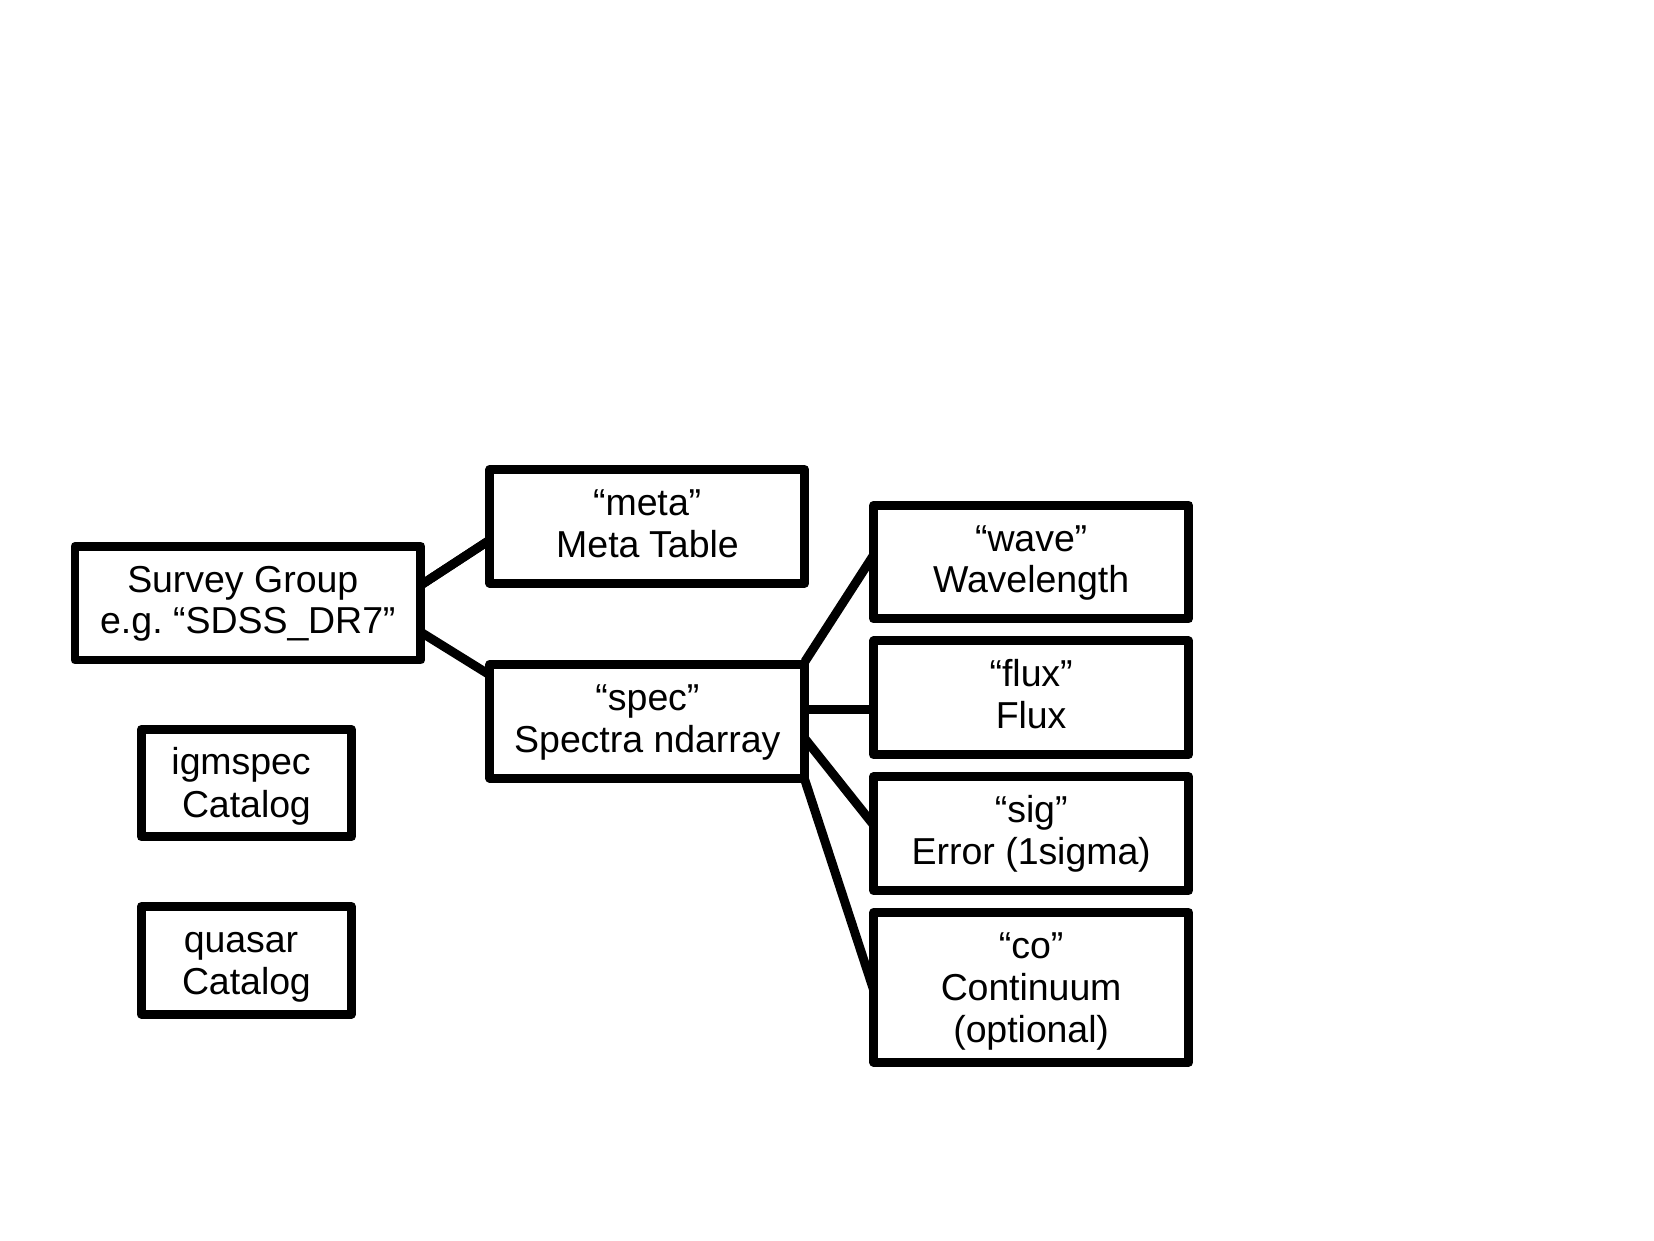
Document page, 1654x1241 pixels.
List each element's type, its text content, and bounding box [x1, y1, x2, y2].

text_box igmspec Catalog [141, 729, 352, 836]
text_box Survey Group e.g. “SDSS_DR7” [75, 546, 421, 661]
text_box “flux” Flux [873, 640, 1189, 755]
text_box “co” Continuum (optional) [873, 912, 1189, 1061]
text_box “sig” Error (1sigma) [873, 776, 1189, 891]
text_box “spec” Spectra ndarray [489, 664, 805, 779]
text_box “wave” Wavelength [873, 505, 1189, 619]
text_box “meta” Meta Table [489, 469, 805, 584]
text_box quasar Catalog [141, 906, 352, 1014]
